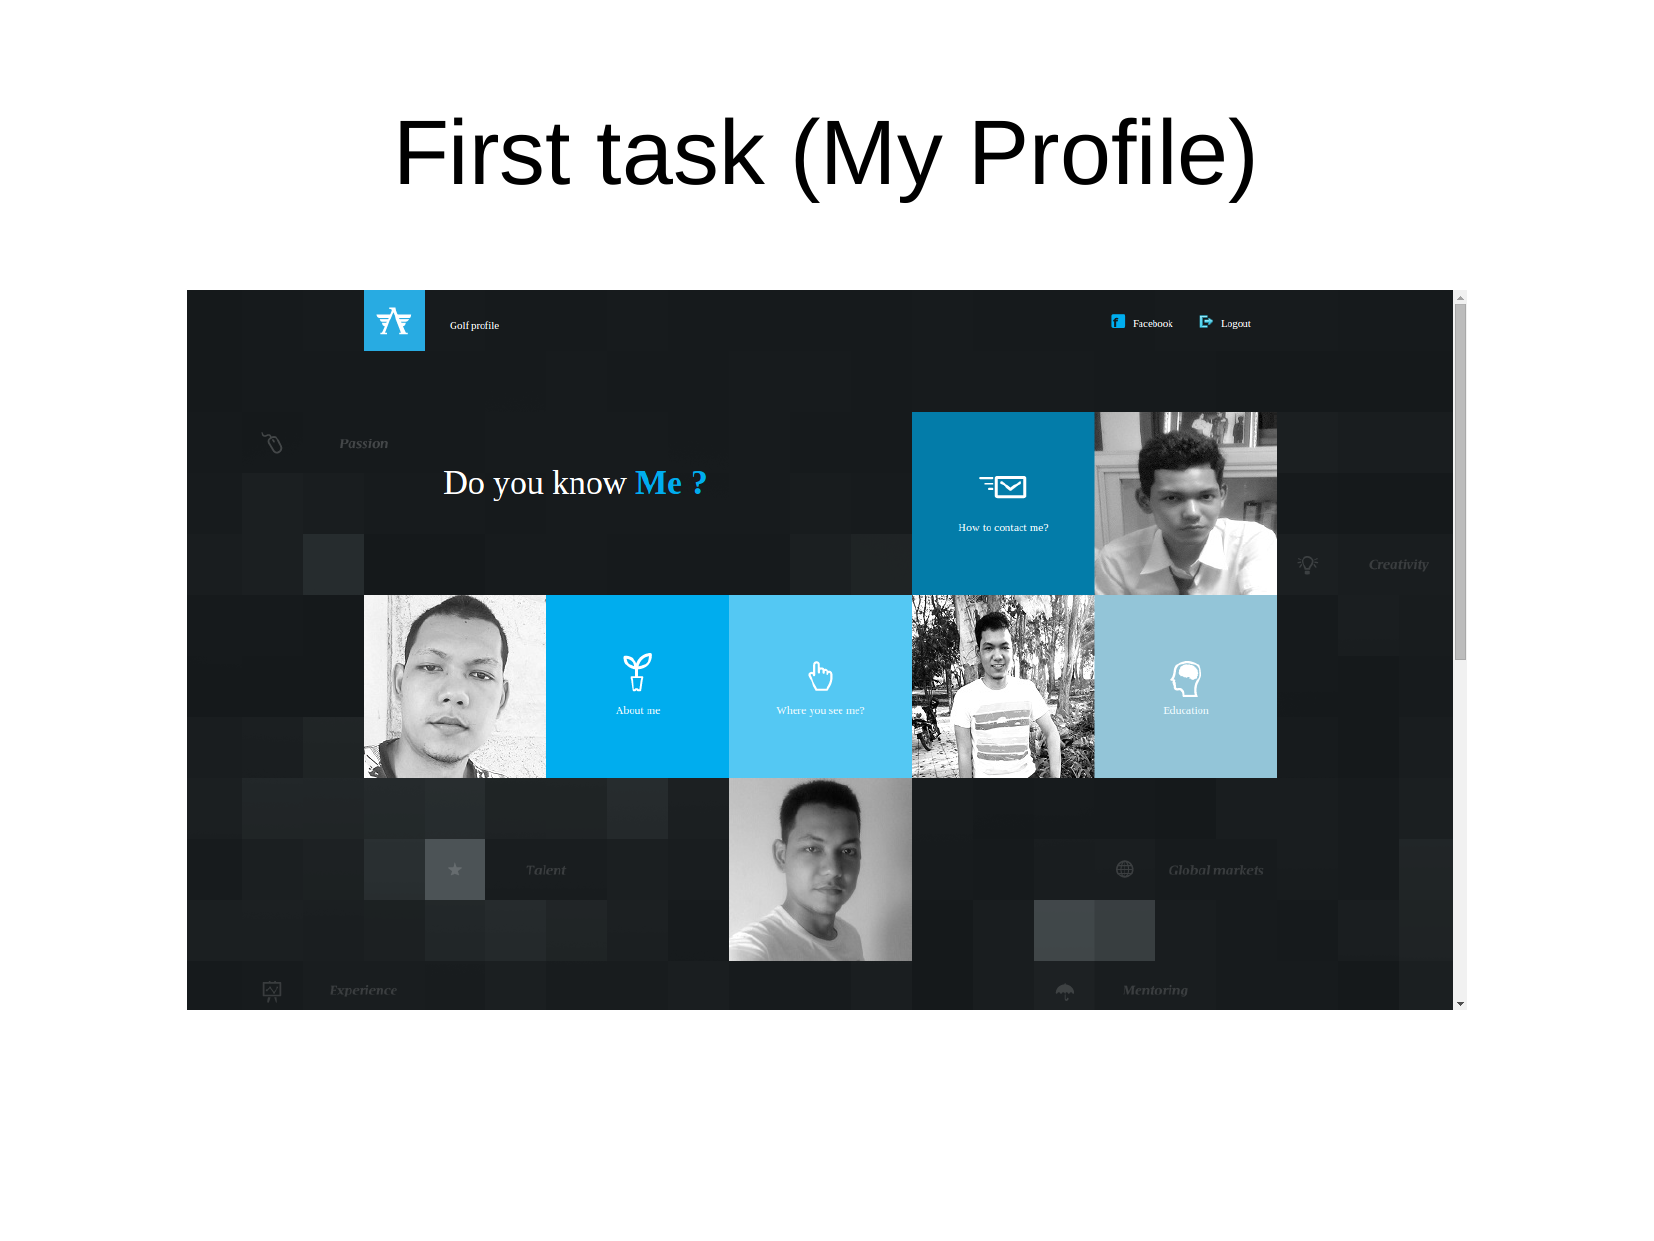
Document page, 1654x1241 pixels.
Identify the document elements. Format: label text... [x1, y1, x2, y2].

picture [187, 290, 1467, 1010]
title First task (My Profile) [82, 49, 1571, 257]
